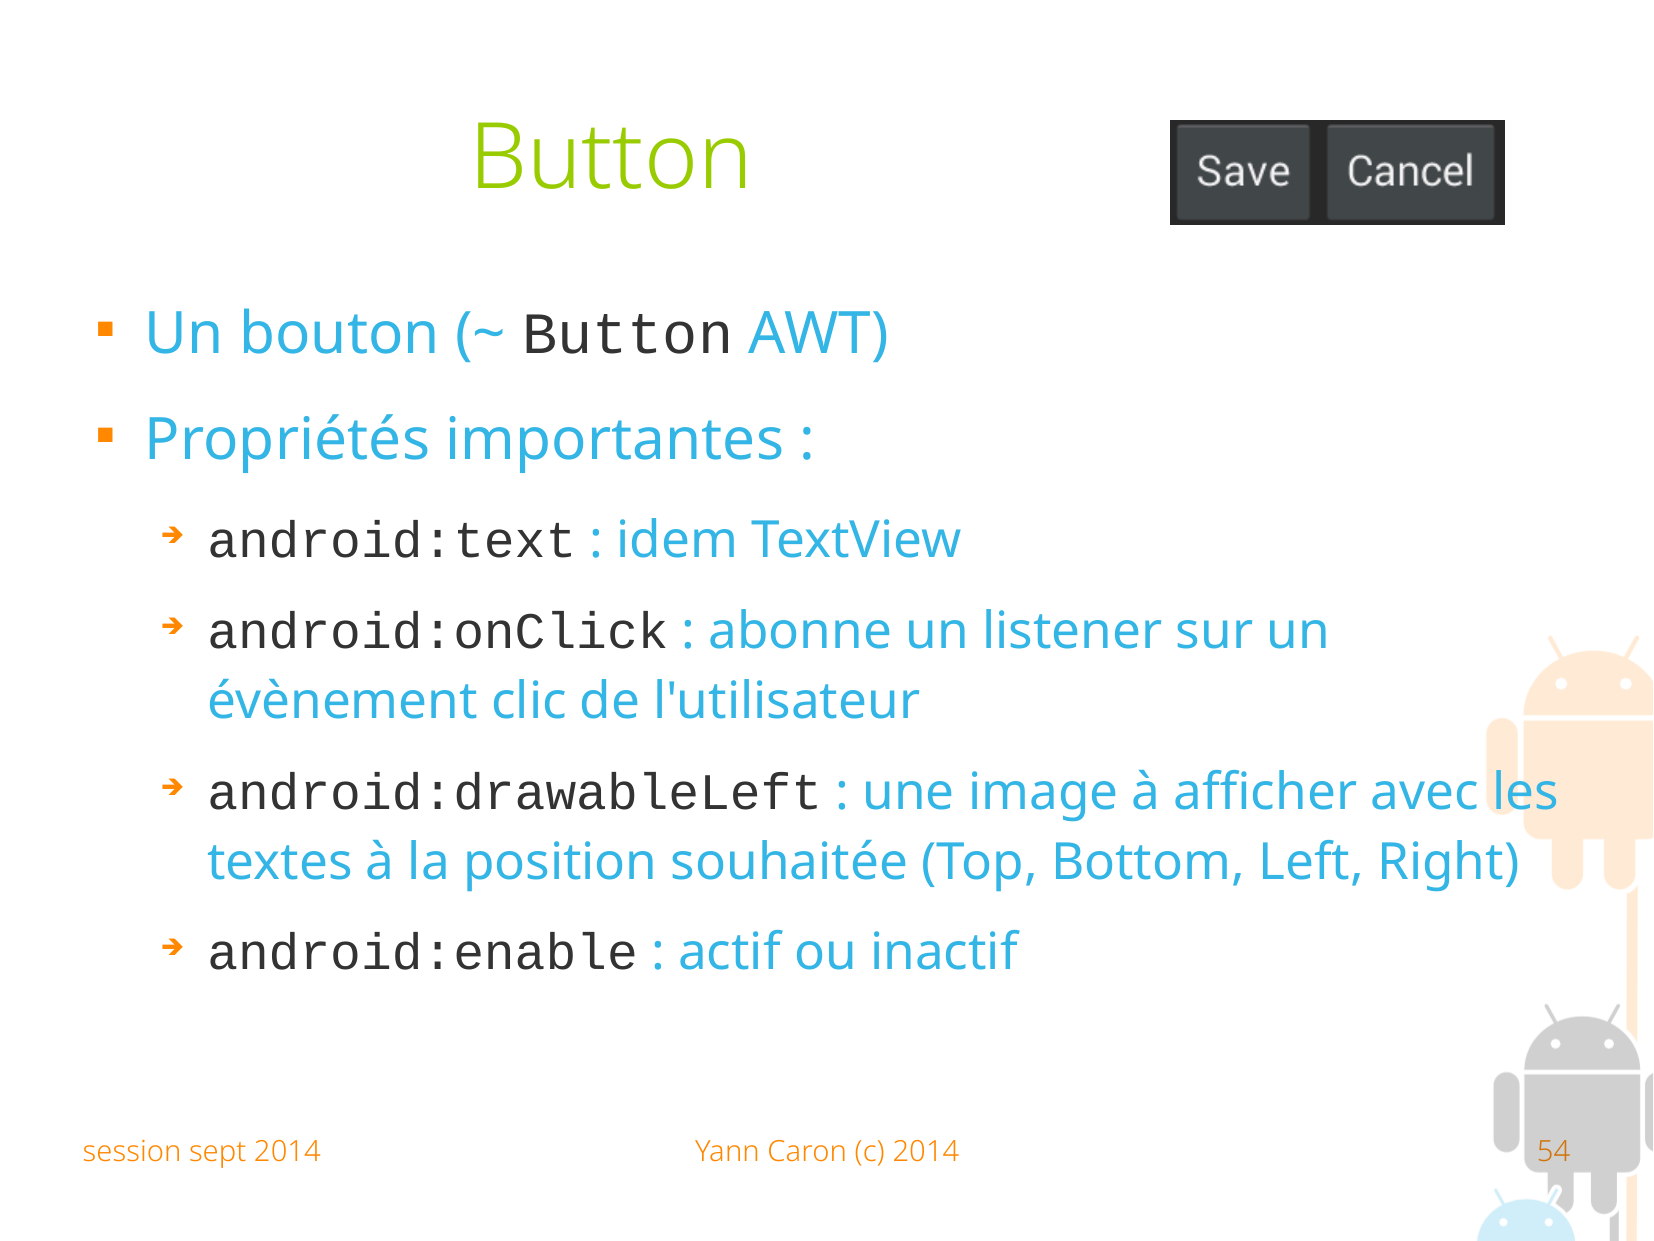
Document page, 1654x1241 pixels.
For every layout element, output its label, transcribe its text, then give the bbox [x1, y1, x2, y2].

list Un bouton (~ Button AWT) Propriétés importantes : android:text : idem TextView android:onClick : abonne un listener sur un évènement clic de l'utilisateur android:drawableLeft : une image à afficher avec les textes à la position souhaitée (Top, Bottom, Left, Right) android:enable : actif ou inactif [82, 290, 1571, 1010]
title Button [82, 49, 1141, 257]
picture [1170, 120, 1505, 226]
picture [240, 423, 1654, 1241]
